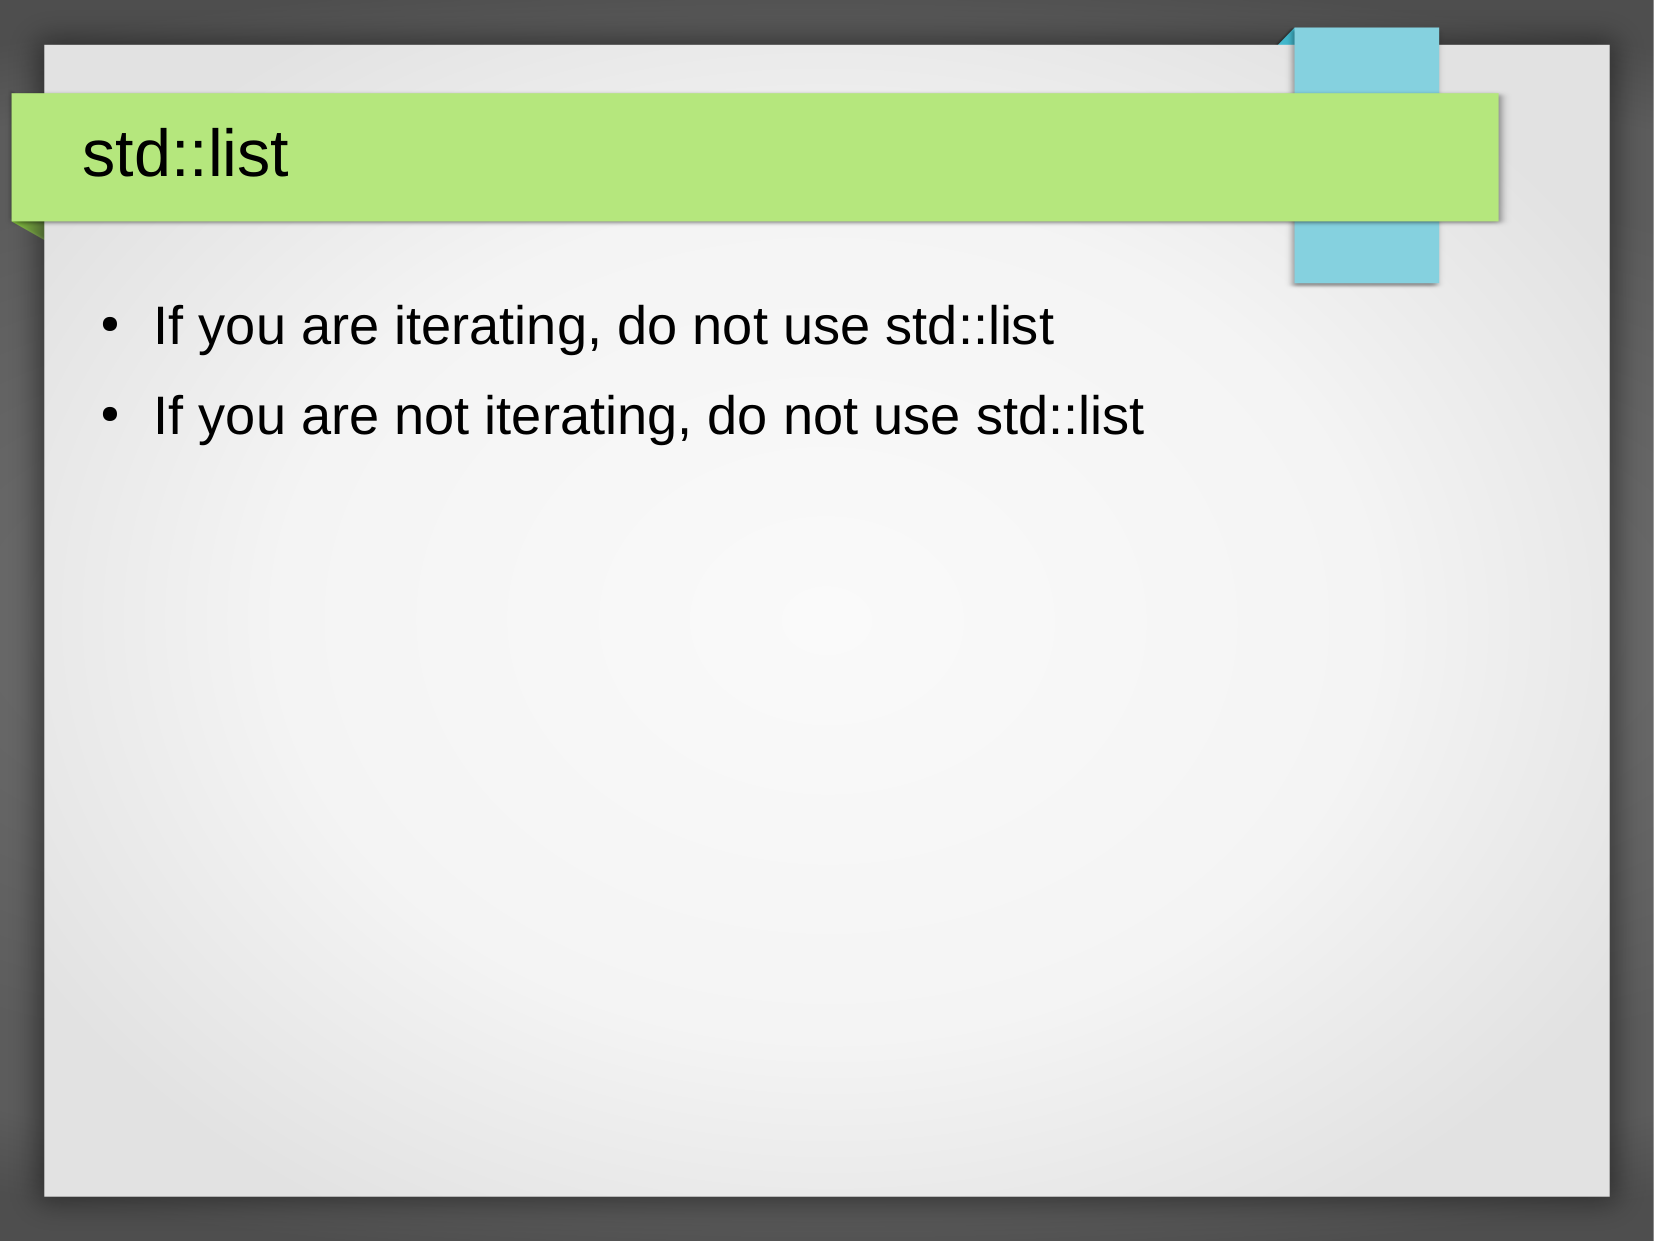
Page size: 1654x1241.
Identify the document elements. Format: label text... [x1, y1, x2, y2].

list If you are iterating, do not use std::list If you are not iterating, do not use std::list [82, 295, 1571, 1015]
title std::list [82, 94, 1264, 213]
picture [0, 0, 1654, 1241]
